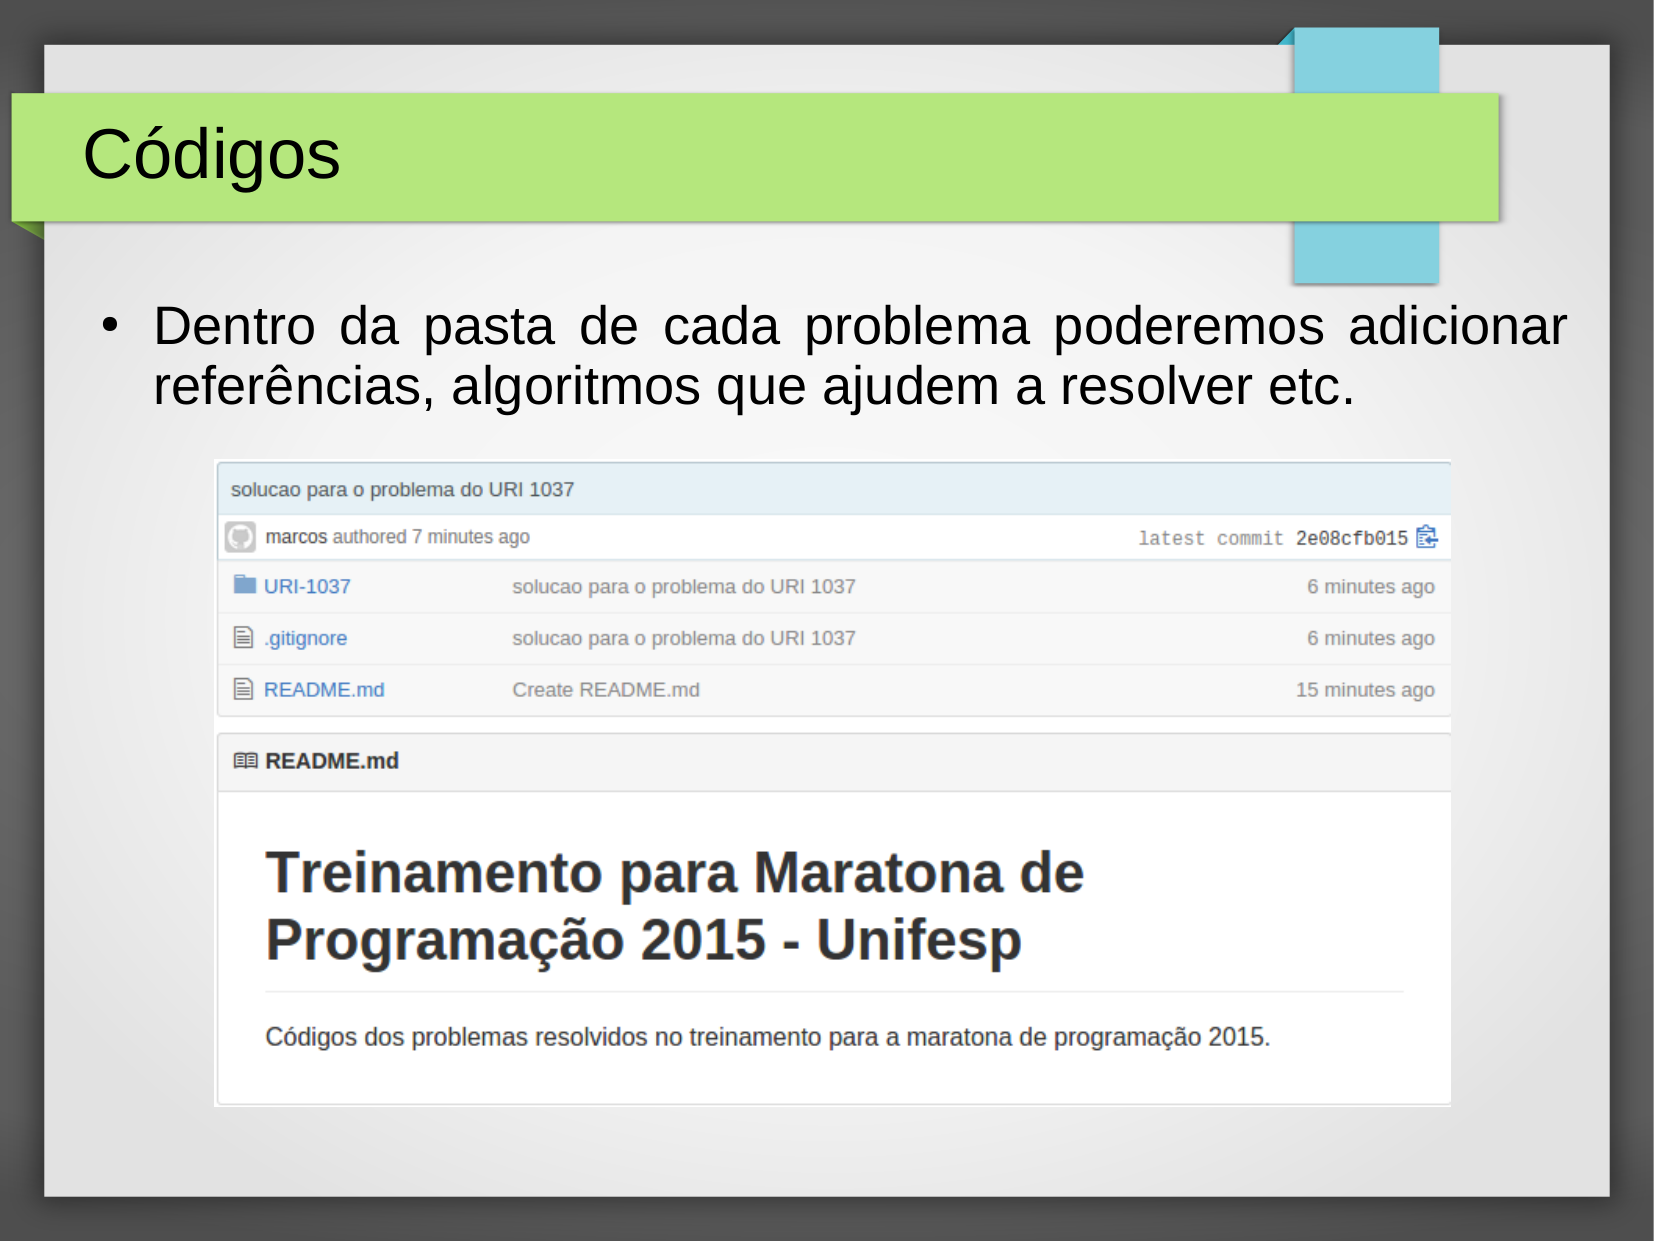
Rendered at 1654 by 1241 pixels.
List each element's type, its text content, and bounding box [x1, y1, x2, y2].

picture [0, 0, 1654, 1241]
list Dentro da pasta de cada problema poderemos adicionar referências, algoritmos que ajudem a resolver etc. [82, 295, 1571, 1015]
title Códigos [82, 94, 1264, 213]
